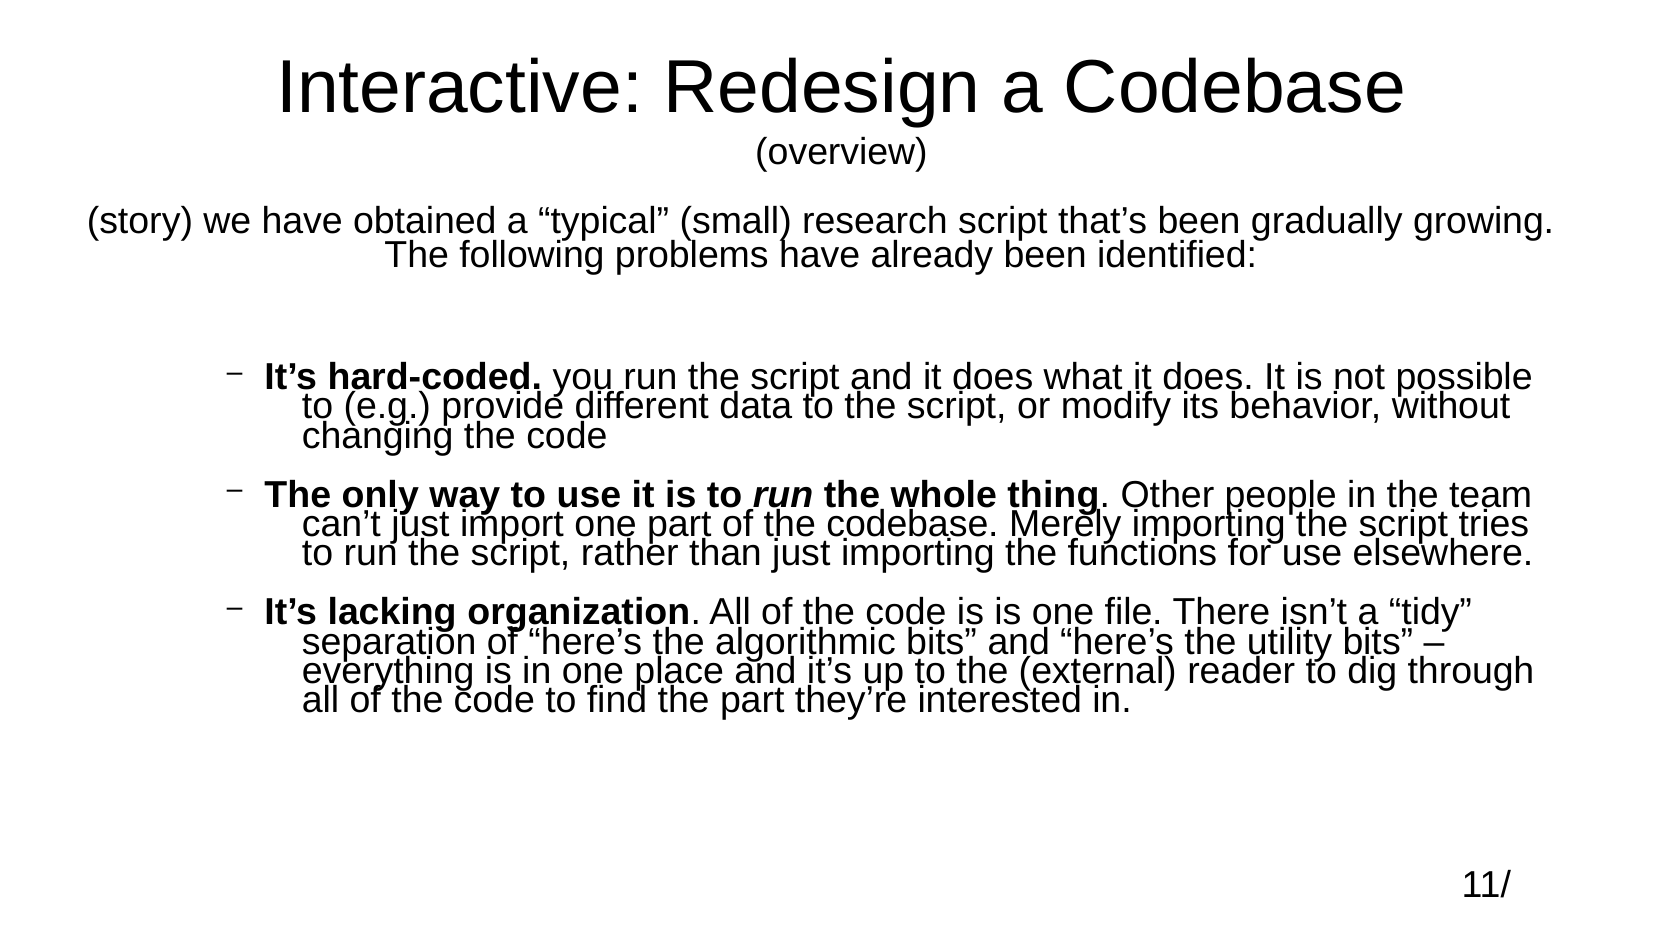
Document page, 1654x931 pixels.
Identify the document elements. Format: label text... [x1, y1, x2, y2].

list (story) we have obtained a “typical” (small) research script that’s been gradually growing. The following problems have already been identified: It’s hard-coded. you run the script and it does what it does. It is not possible to (e.g.) provide different data to the script, or modify its behavior, without changing the code The only way to use it is to run the whole thing. Other people in the team can’t just import one part of the codebase. Merely importing the script tries to run the script, rather than just importing the functions for use elsewhere. It’s lacking organization. All of the code is is one file. There isn’t a “tidy” separation of “here’s the algorithmic bits” and “here’s the utility bits” – everything is in one place and it’s up to the (external) reader to dig through all of the code to find the part they’re interested in. [76, 206, 1565, 827]
title Interactive: Redesign a Codebase (overview) [59, 32, 1625, 178]
text_box / [1446, 856, 1625, 931]
